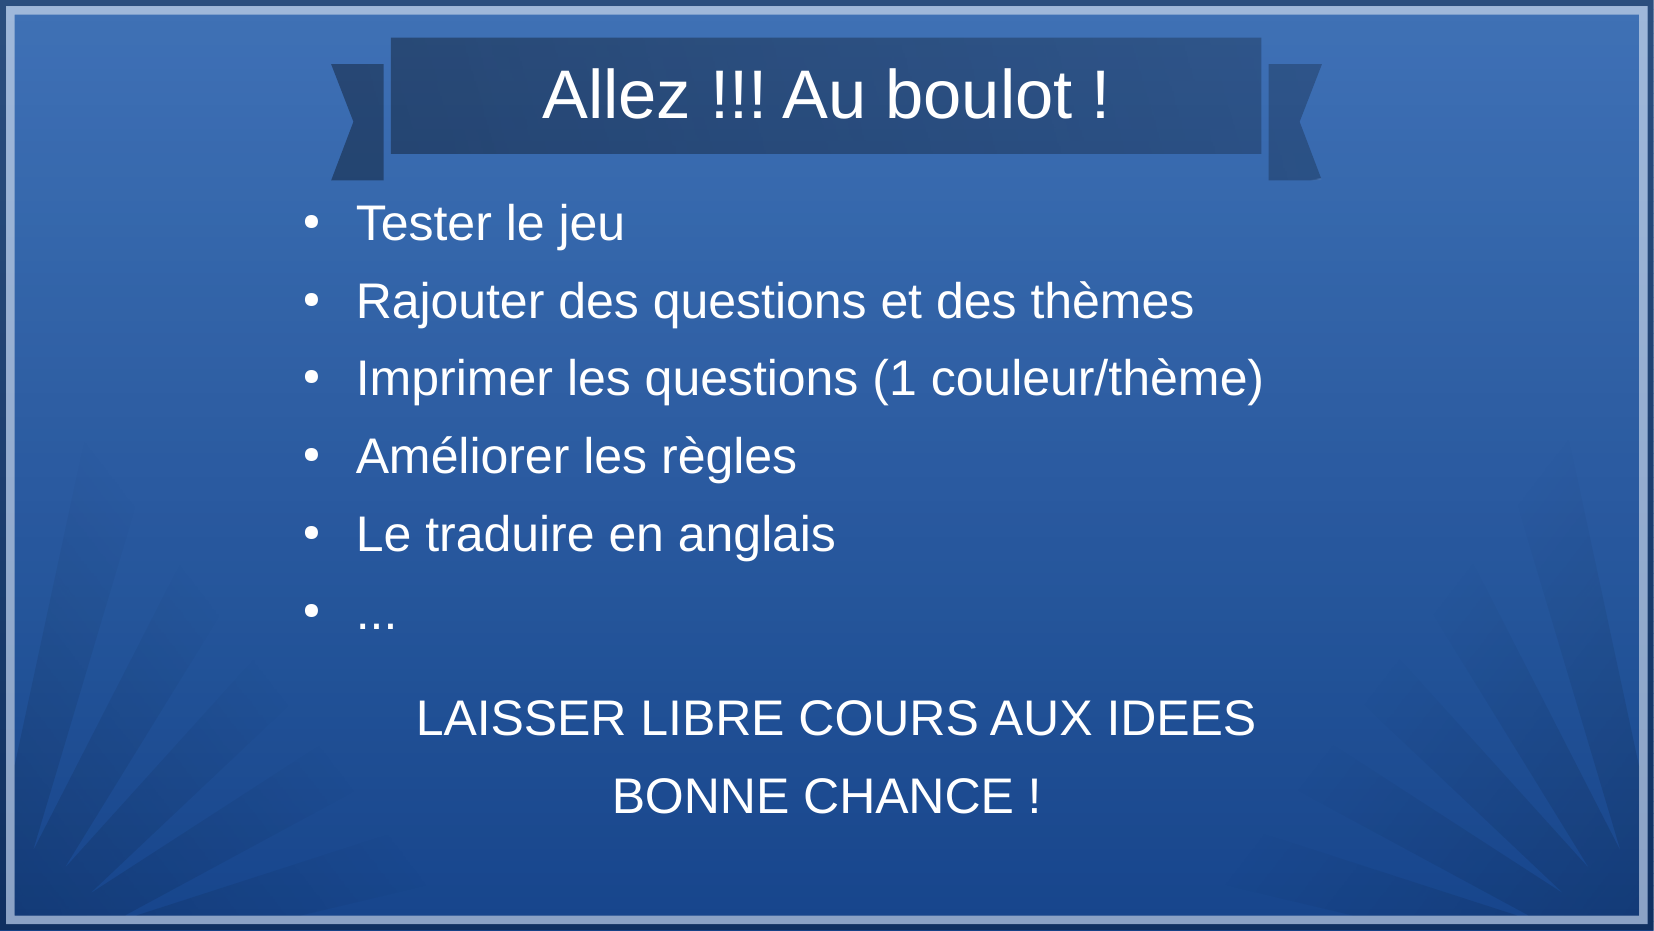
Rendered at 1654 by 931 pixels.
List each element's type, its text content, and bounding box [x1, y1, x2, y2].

list Tester le jeu Rajouter des questions et des thèmes Imprimer les questions (1 couleur/thème) Améliorer les règles Le traduire en anglais ... [285, 195, 1396, 676]
list LAISSER LIBRE COURS AUX IDEES BONNE CHANCE ! [345, 690, 1306, 856]
title Allez !!! Au boulot ! [389, 35, 1264, 154]
